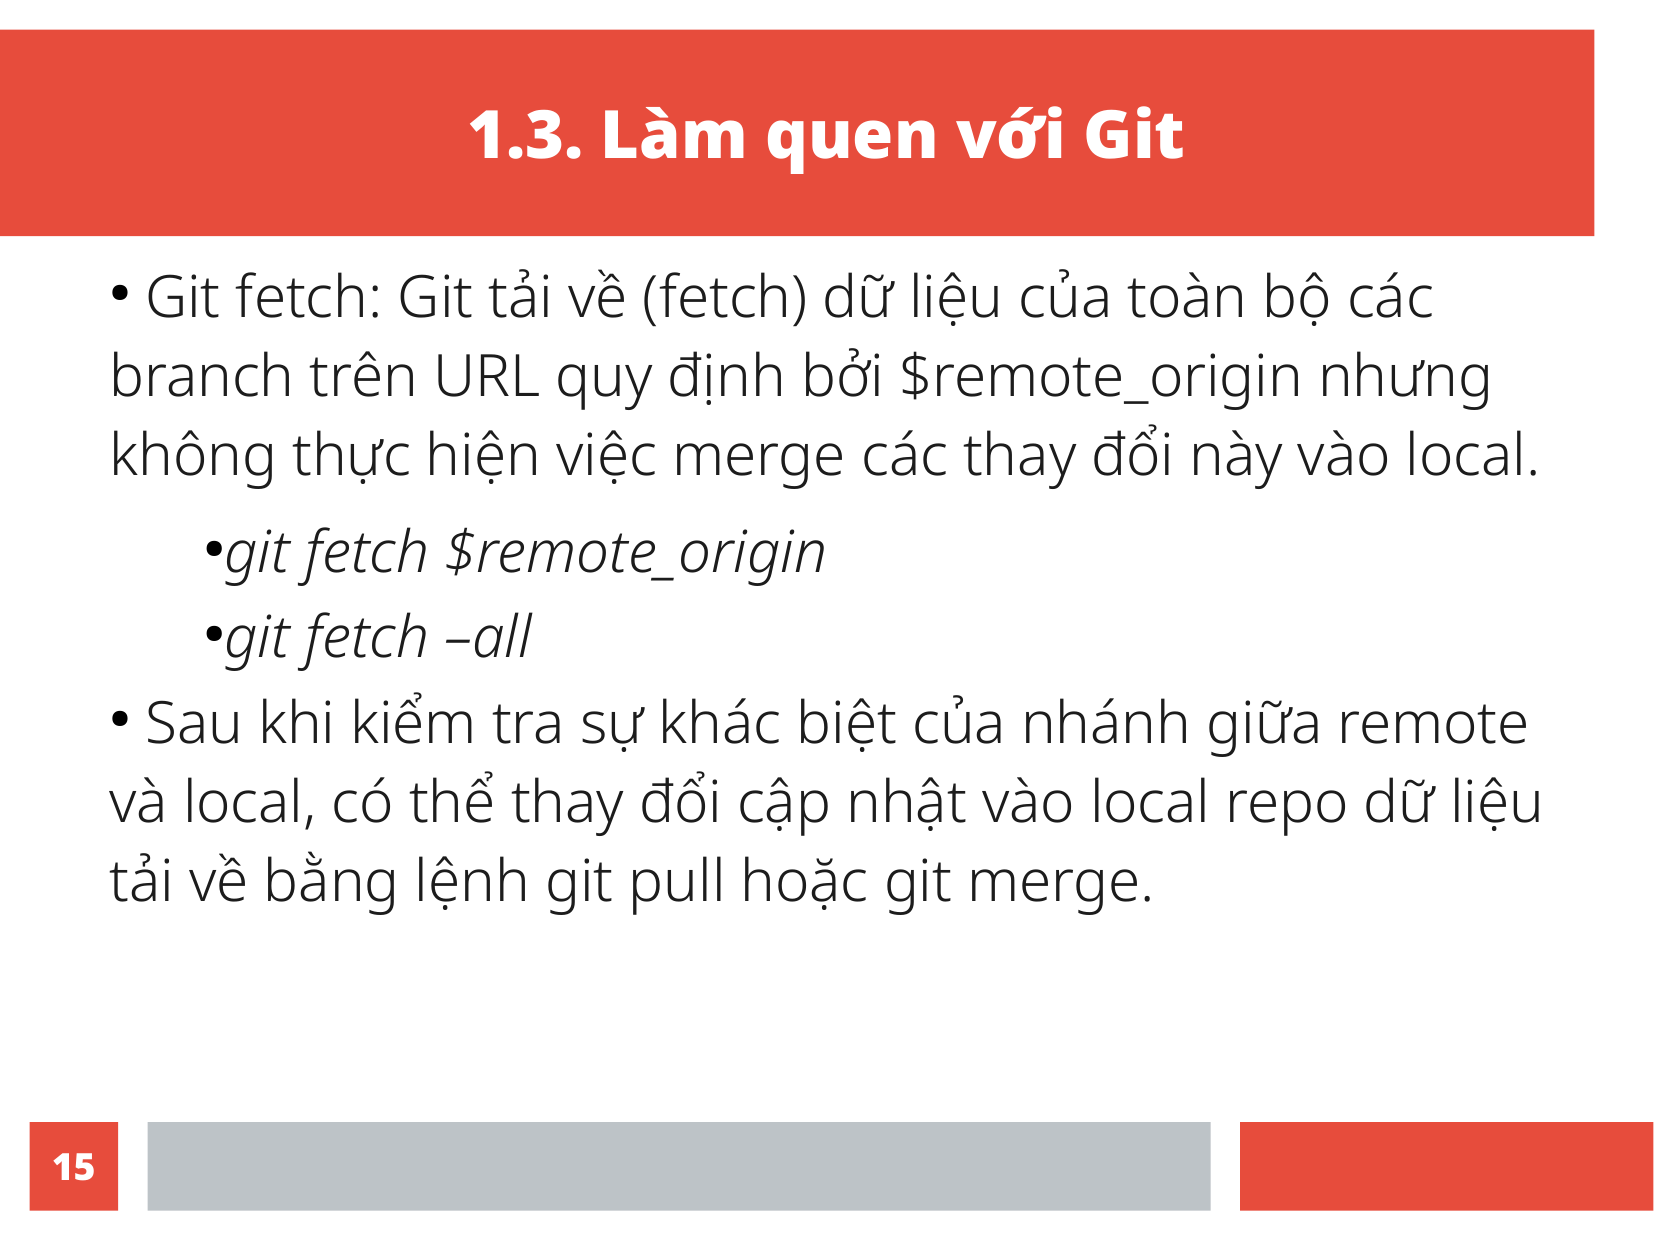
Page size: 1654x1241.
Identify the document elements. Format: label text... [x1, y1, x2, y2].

title 1.3. Làm quen với Git [59, 59, 1595, 207]
list Git fetch: Git tải về (fetch) dữ liệu của toàn bộ các branch trên URL quy định bởi $remote_origin nhưng không thực hiện việc merge các thay đổi này vào local. git fetch $remote_origin git fetch –all Sau khi kiểm tra sự khác biệt của nhánh giữa remote và local, có thể thay đổi cập nhật vào local repo dữ liệu tải về bằng lệnh git pull hoặc git merge. [15, 255, 1576, 1081]
